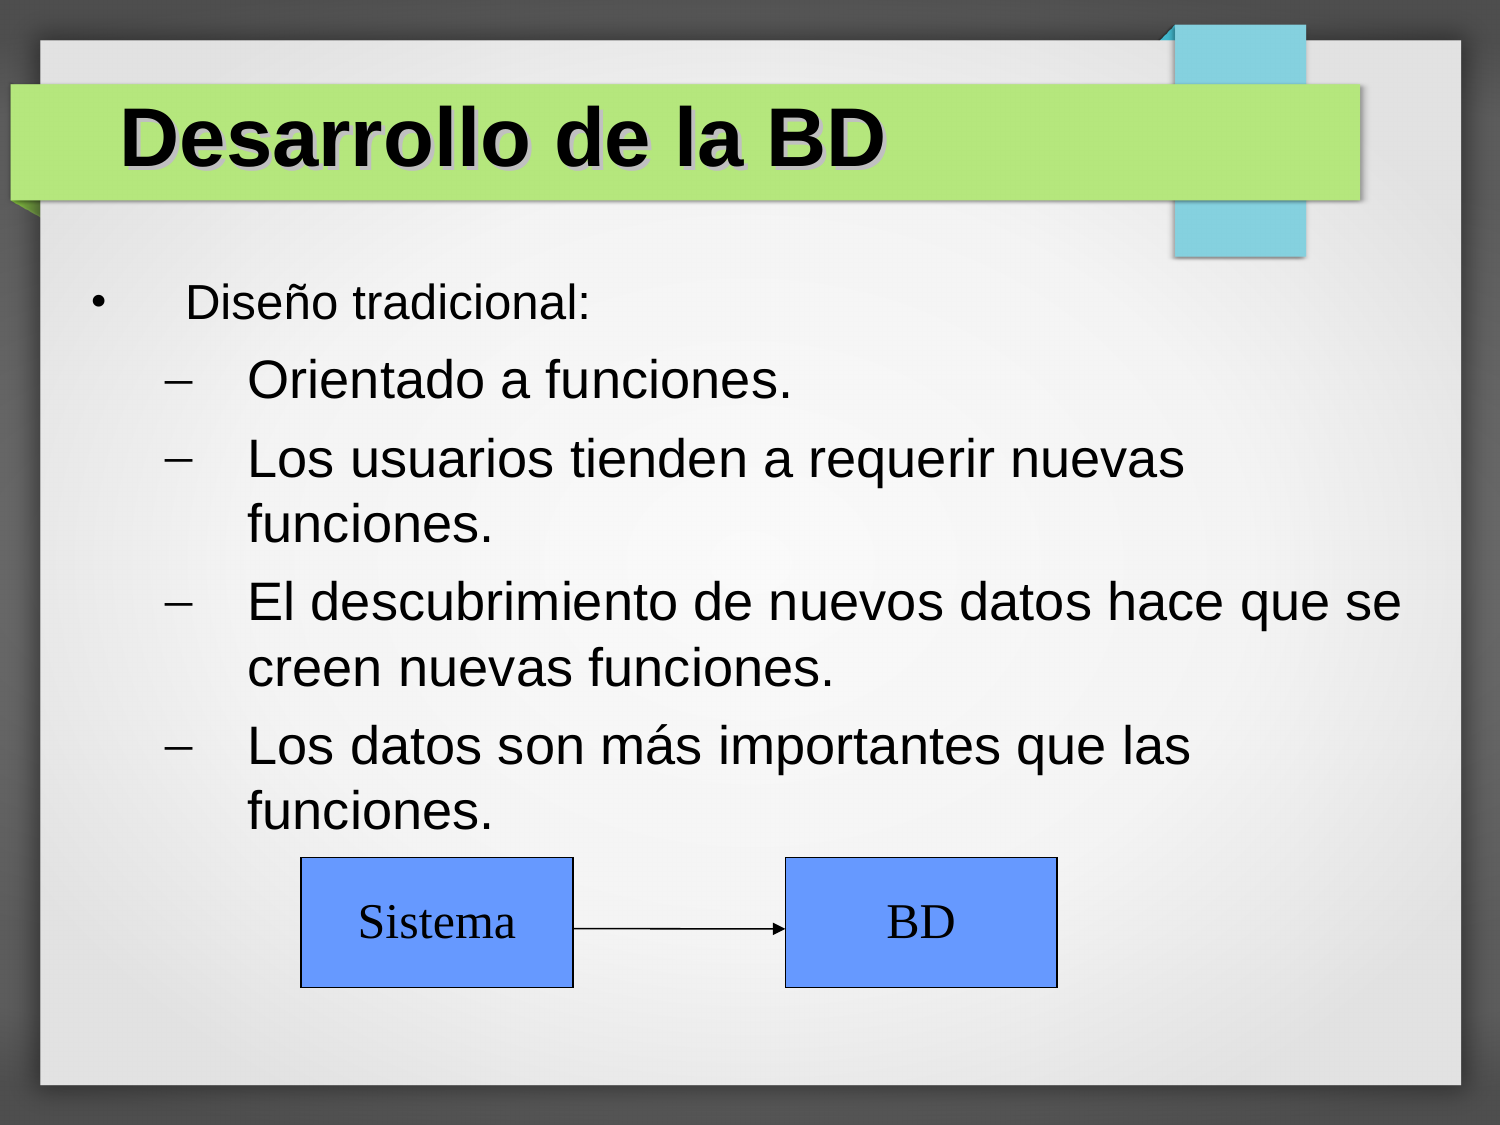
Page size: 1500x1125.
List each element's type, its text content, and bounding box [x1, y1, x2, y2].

text_box BD [785, 857, 1057, 988]
title Desarrollo de la BD [75, 85, 1147, 193]
text_box Sistema [301, 857, 573, 988]
picture [0, 0, 1500, 1125]
list Diseño tradicional: Orientado a funciones. Los usuarios tienden a requerir nuevas funciones. El descubrimiento de nuevos datos hace que se creen nuevas funciones. Los datos son más importantes que las funciones. [75, 267, 1426, 921]
